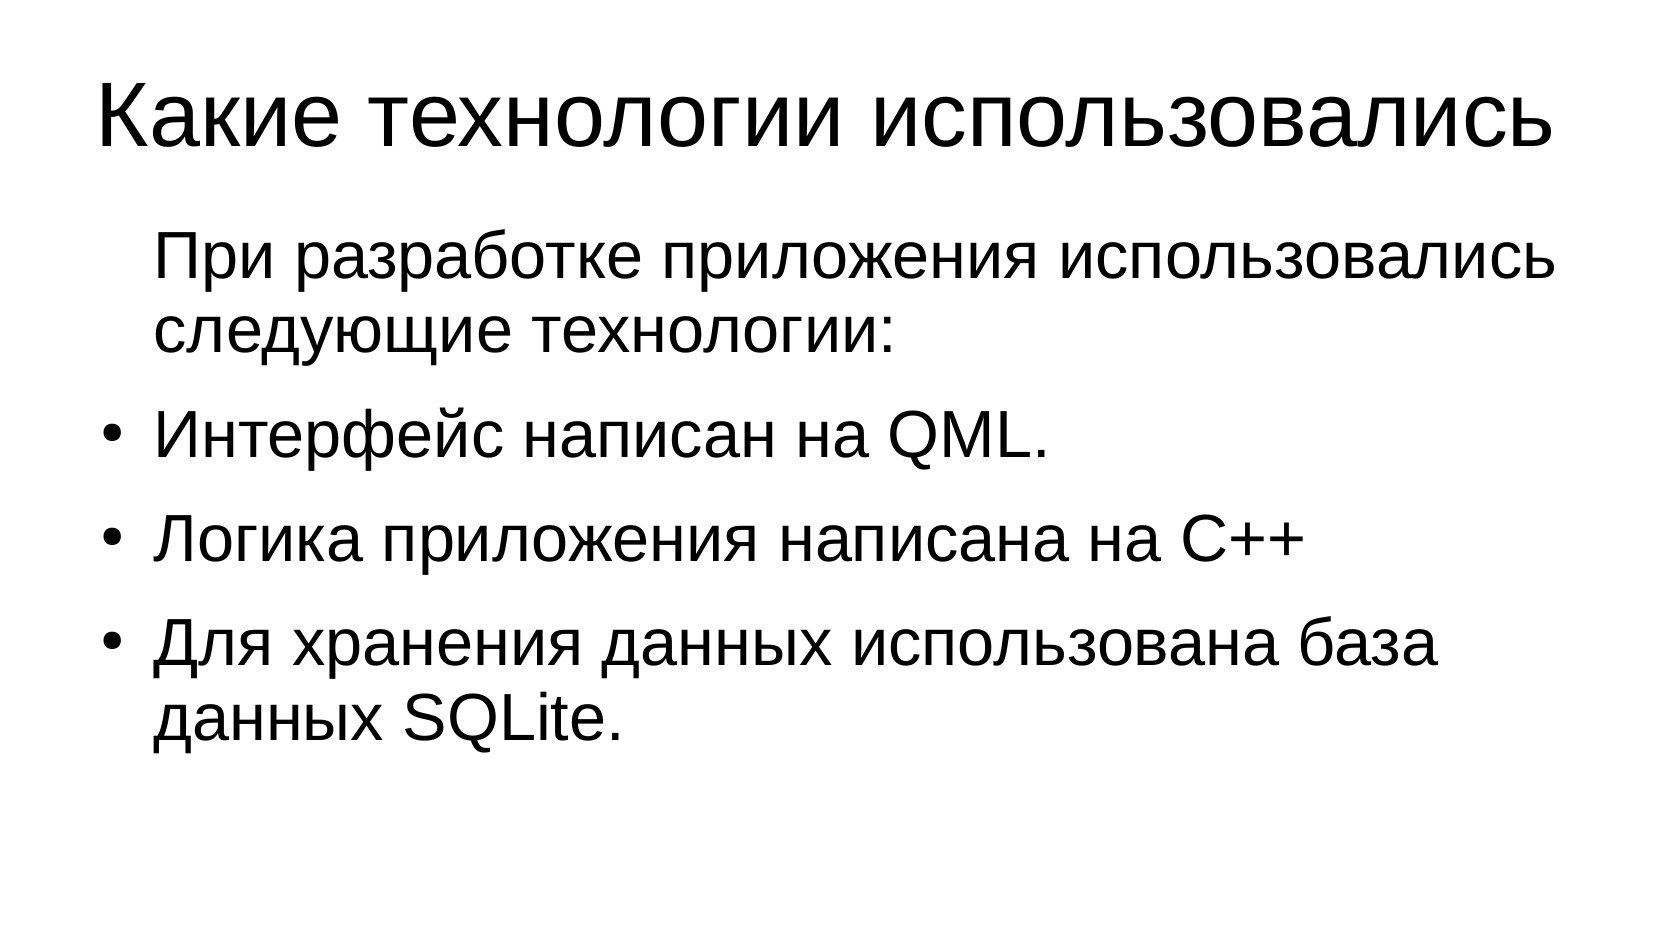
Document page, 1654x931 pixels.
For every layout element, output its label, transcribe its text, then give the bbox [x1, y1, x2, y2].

title Какие технологии использовались [82, 37, 1571, 193]
list При разработке приложения использовались следующие технологии: Интерфейс написан на QML. Логика приложения написана на С++ Для хранения данных использована база данных SQLite. [82, 217, 1571, 758]
